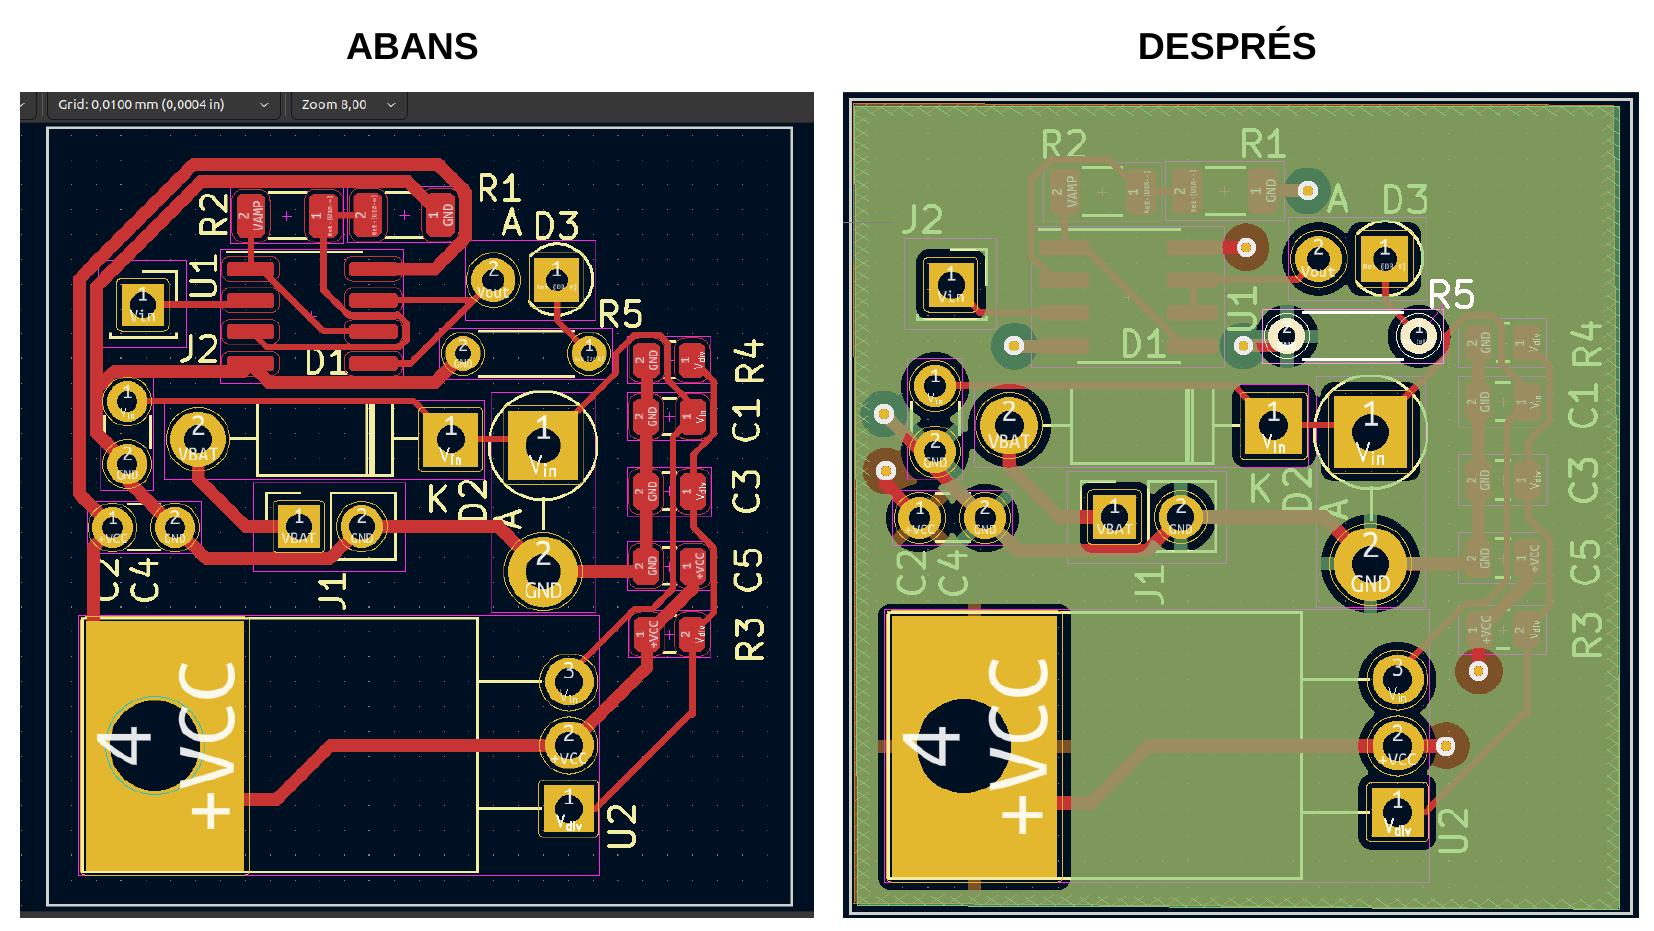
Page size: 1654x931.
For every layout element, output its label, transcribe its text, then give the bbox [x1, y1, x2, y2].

text_box ABANS [37, 18, 788, 76]
picture [20, 92, 814, 918]
text_box DESPRÉS [852, 18, 1603, 76]
picture [843, 92, 1639, 918]
